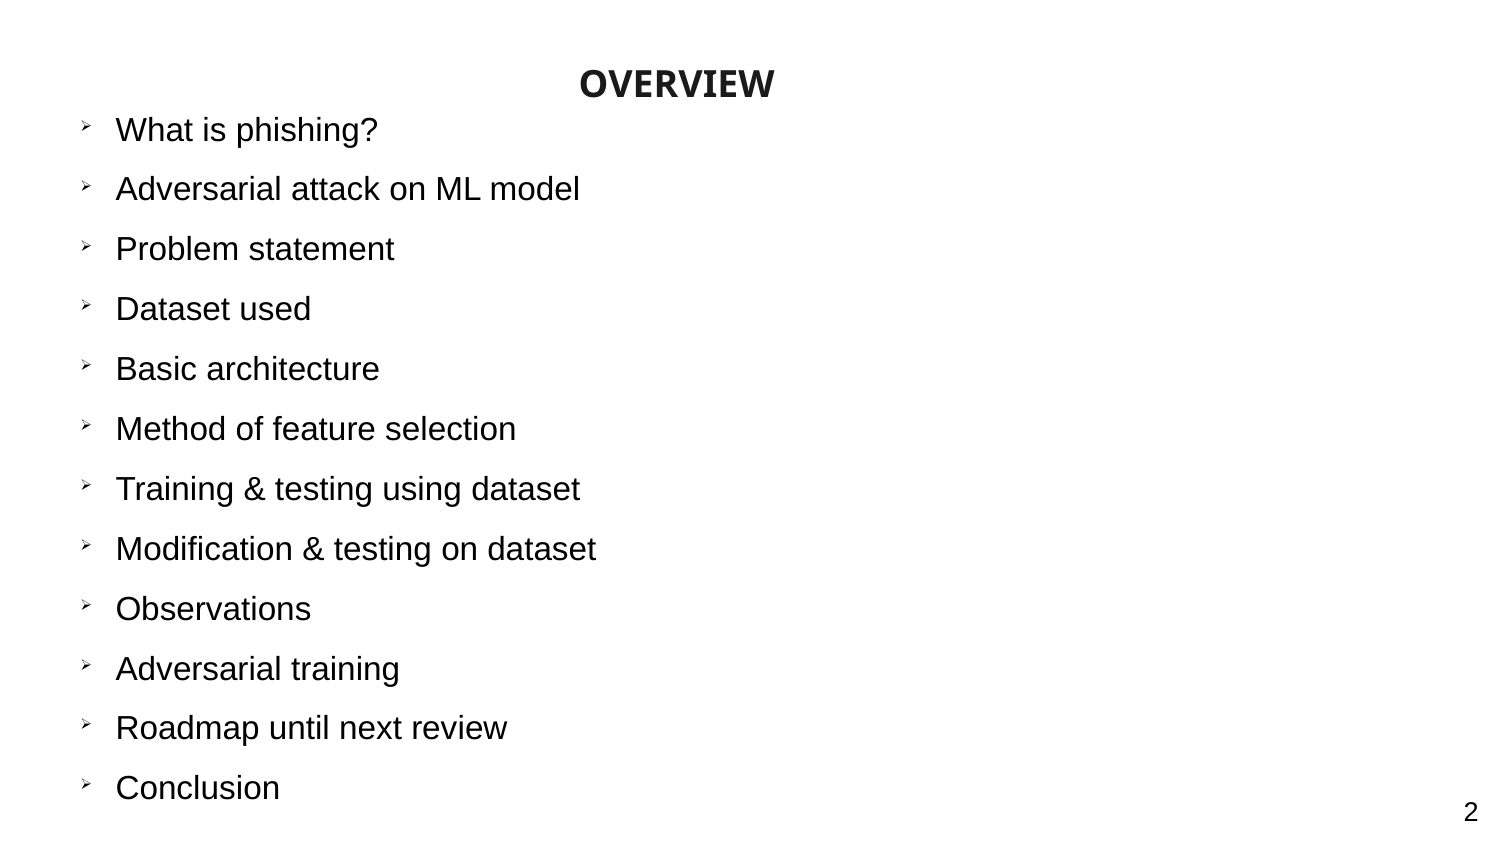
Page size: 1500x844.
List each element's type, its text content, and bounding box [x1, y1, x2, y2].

text_box What is phishing? Adversarial attack on ML model Problem statement Dataset used Basic architecture Method of feature selection Training & testing using dataset Modification & testing on dataset Observations Adversarial training Roadmap until next review Conclusion [65, 95, 923, 804]
title OVERVIEW [47, 45, 1317, 95]
slide_number <number> [1403, 779, 1494, 844]
